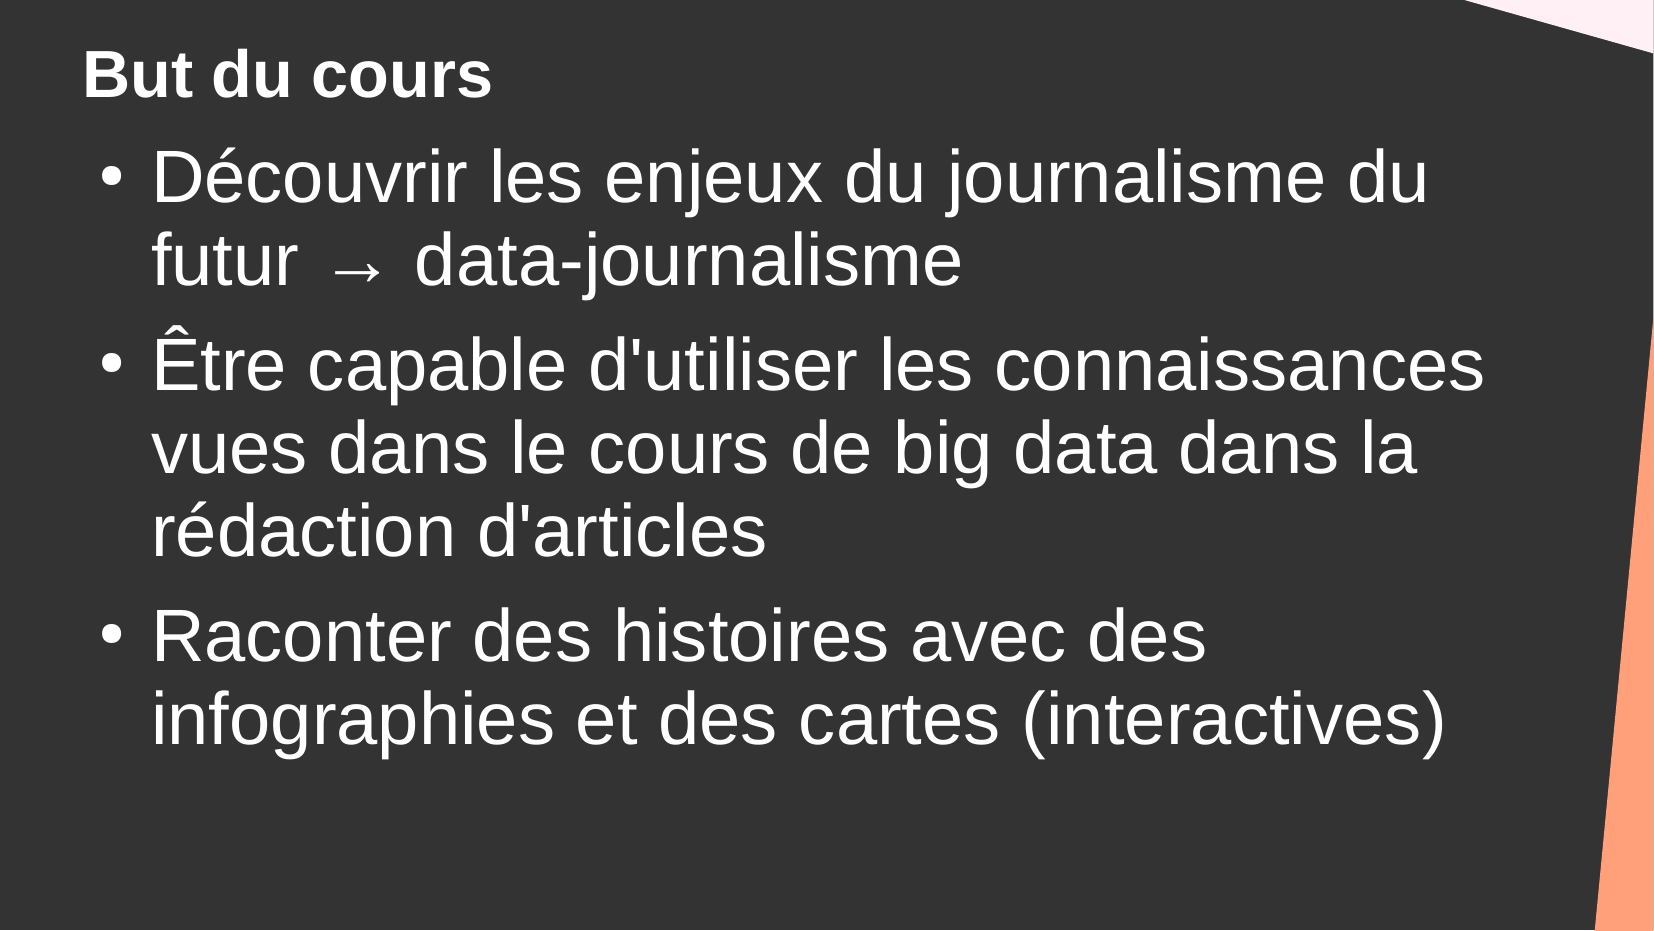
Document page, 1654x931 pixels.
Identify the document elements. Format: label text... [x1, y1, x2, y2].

list Découvrir les enjeux du journalisme du futur → data-journalisme Être capable d'utiliser les connaissances vues dans le cours de big data dans la rédaction d'articles Raconter des histoires avec des infographies et des cartes (interactives) [80, 135, 1560, 762]
text_box [1594, 311, 1654, 931]
text_box [1464, 0, 1654, 54]
title But du cours [82, 37, 1571, 122]
